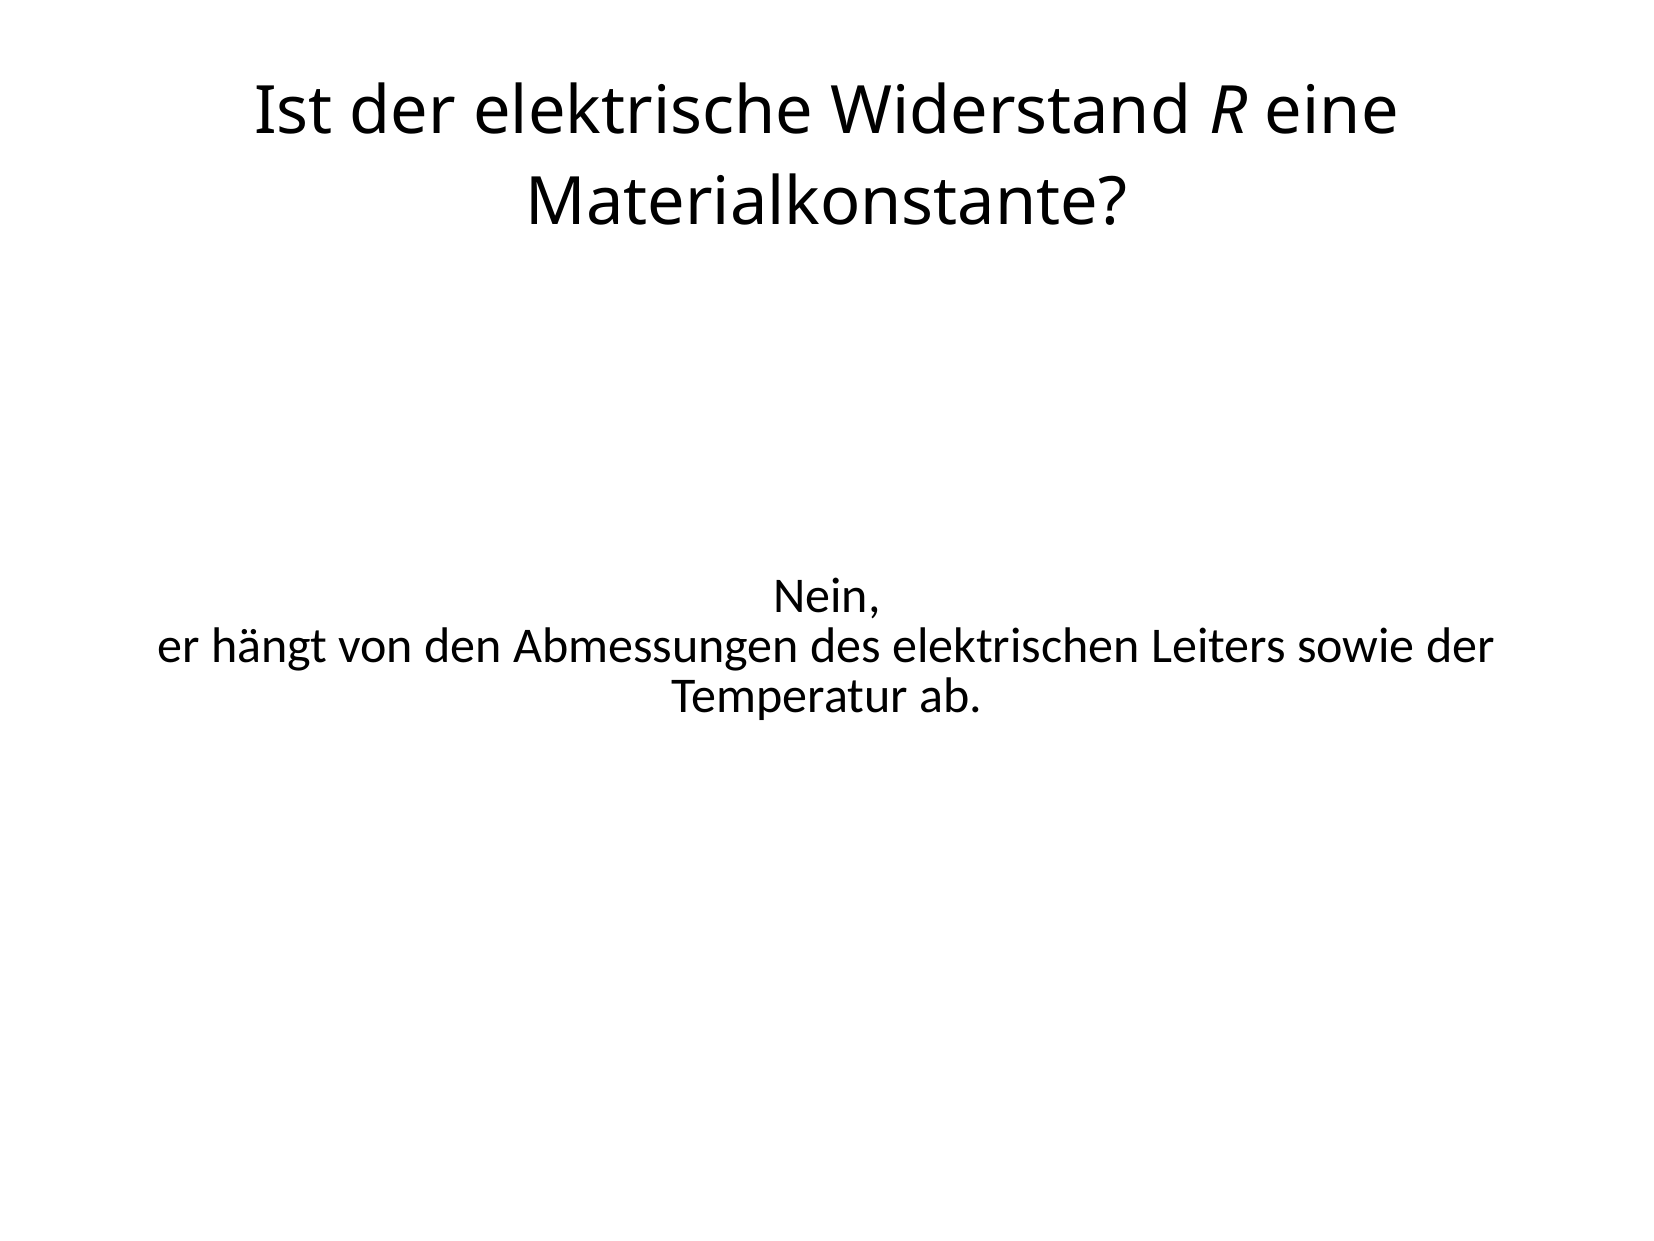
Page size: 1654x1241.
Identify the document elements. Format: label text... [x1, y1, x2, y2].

title Ist der elektrische Widerstand R eine Materialkonstante? [82, 49, 1571, 257]
subtitle Nein, er hängt von den Abmessungen des elektrischen Leiters sowie der Temperatur ab. [82, 290, 1571, 1010]
